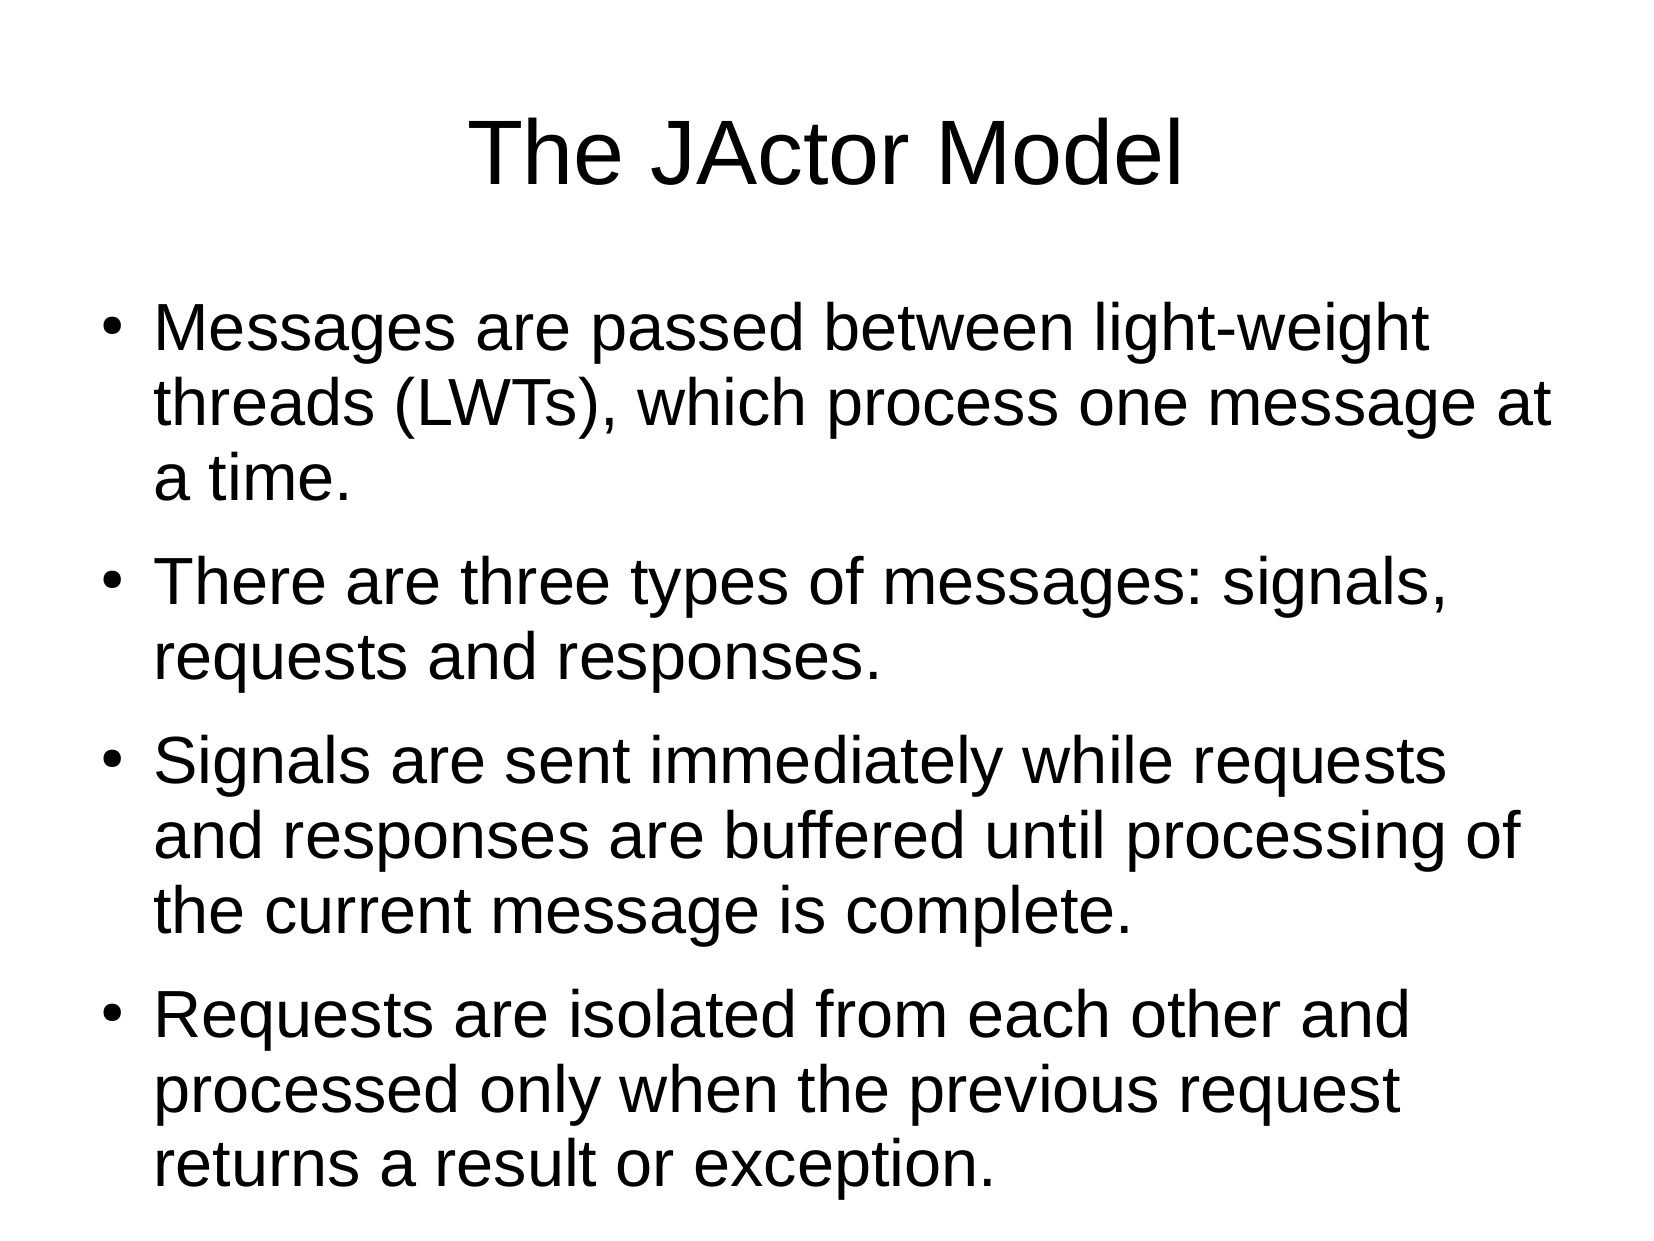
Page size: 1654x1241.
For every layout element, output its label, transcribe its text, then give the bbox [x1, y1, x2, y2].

title The JActor Model [82, 49, 1571, 257]
list Messages are passed between light-weight threads (LWTs), which process one message at a time. There are three types of messages: signals, requests and responses. Signals are sent immediately while requests and responses are buffered until processing of the current message is complete. Requests are isolated from each other and processed only when the previous request returns a result or exception. [82, 290, 1571, 1202]
